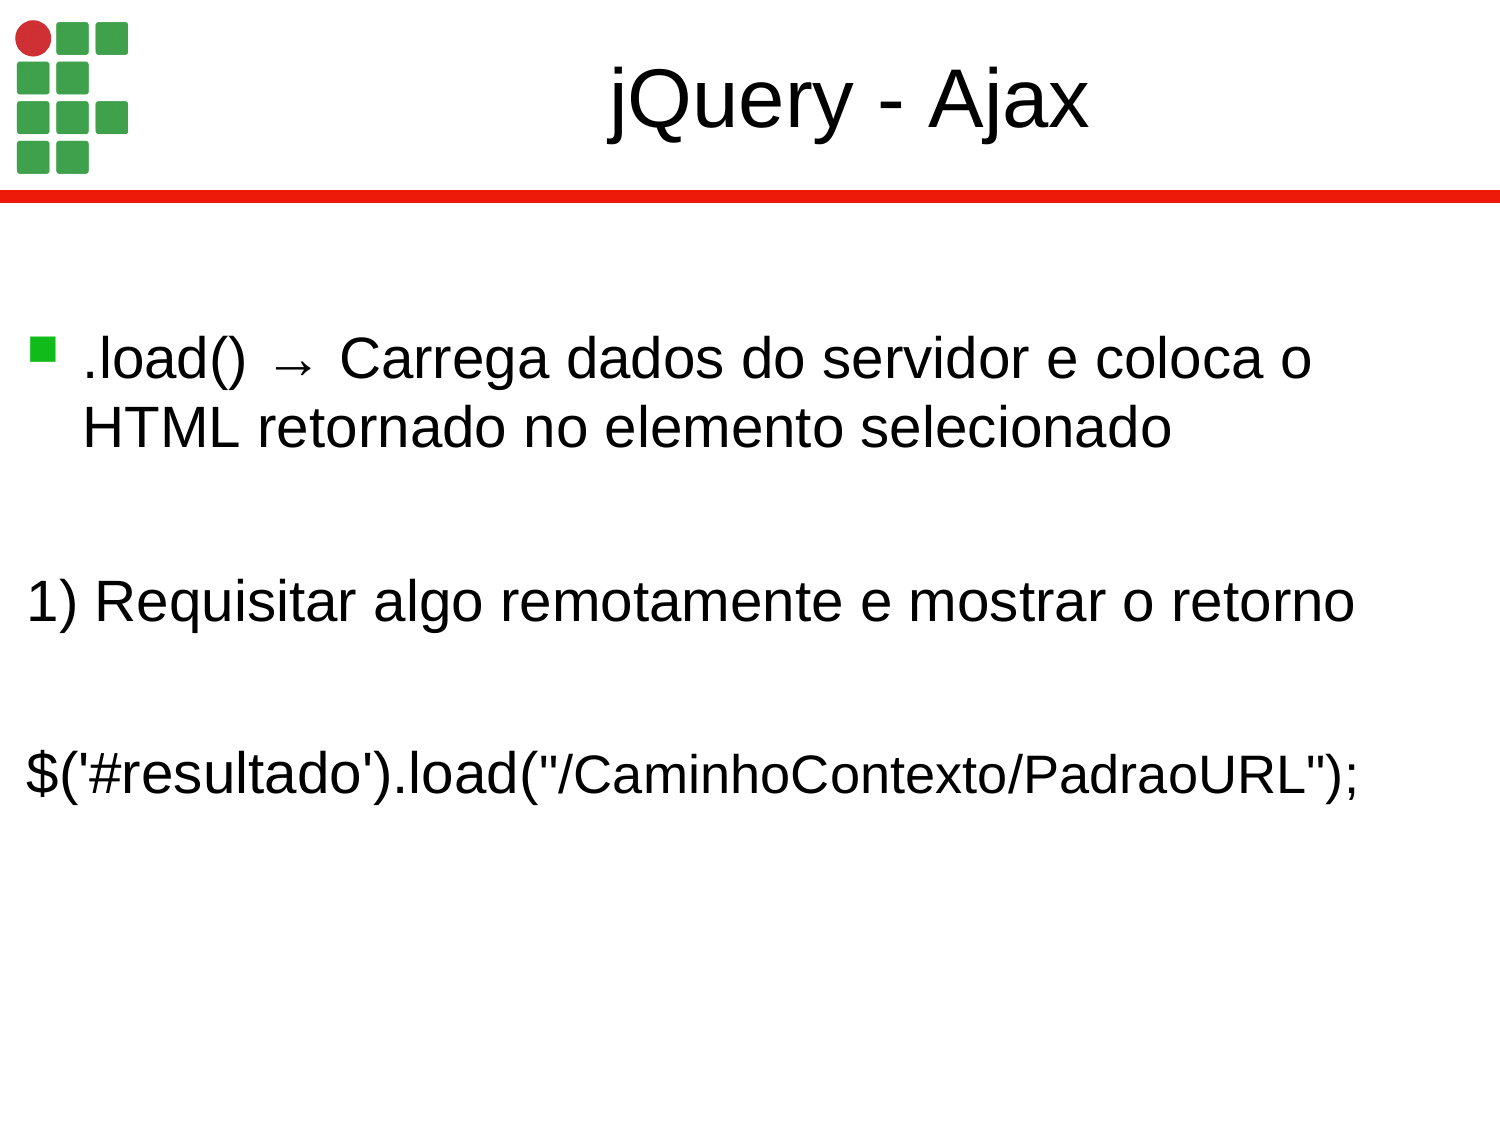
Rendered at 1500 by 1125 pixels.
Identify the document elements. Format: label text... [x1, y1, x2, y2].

list .load() → Carrega dados do servidor e coloca o HTML retornado no elemento selecionado 1) Requisitar algo remotamente e mostrar o retorno $('#resultado').load("/CaminhoContexto/PadraoURL"); [11, 225, 1495, 1089]
picture [14, 16, 130, 178]
title jQuery - Ajax [230, 0, 1471, 188]
